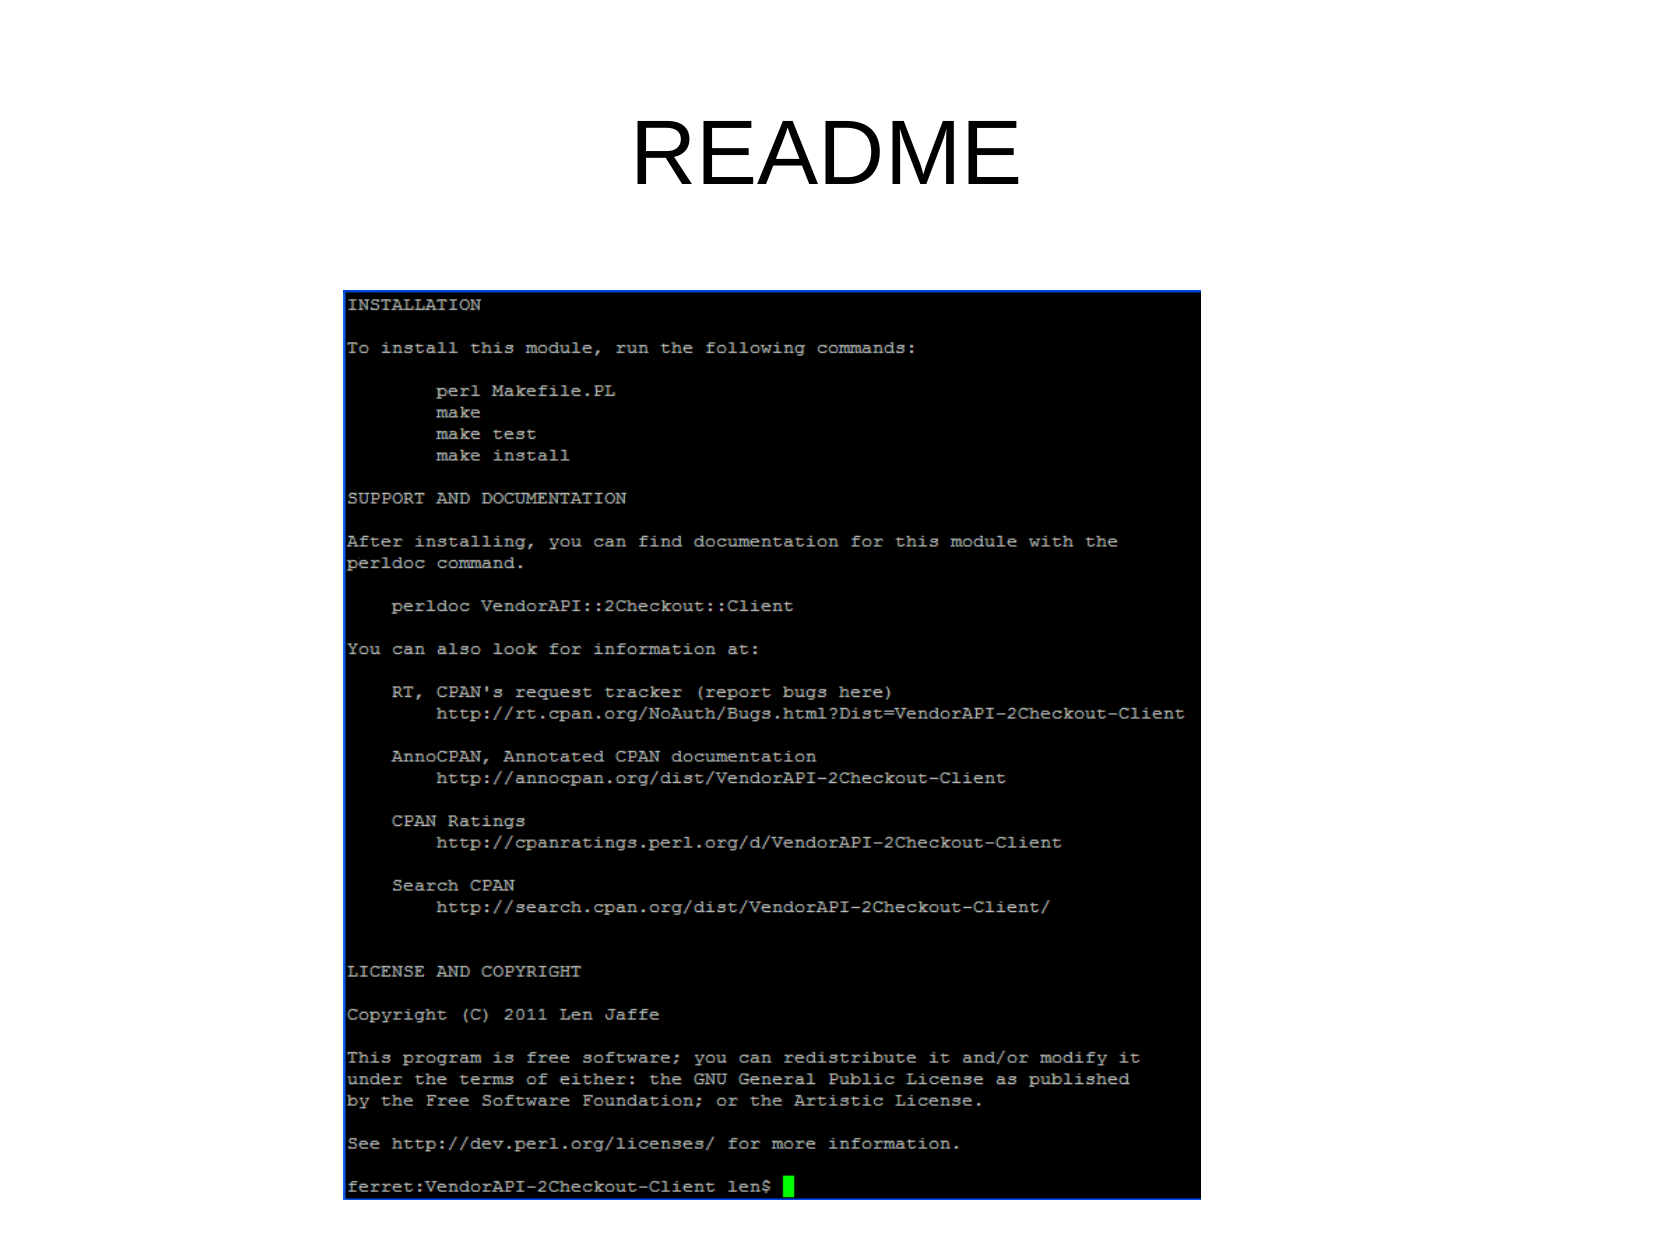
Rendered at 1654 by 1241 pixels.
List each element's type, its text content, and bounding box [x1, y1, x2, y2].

title README [82, 49, 1571, 257]
picture [343, 290, 1201, 1201]
